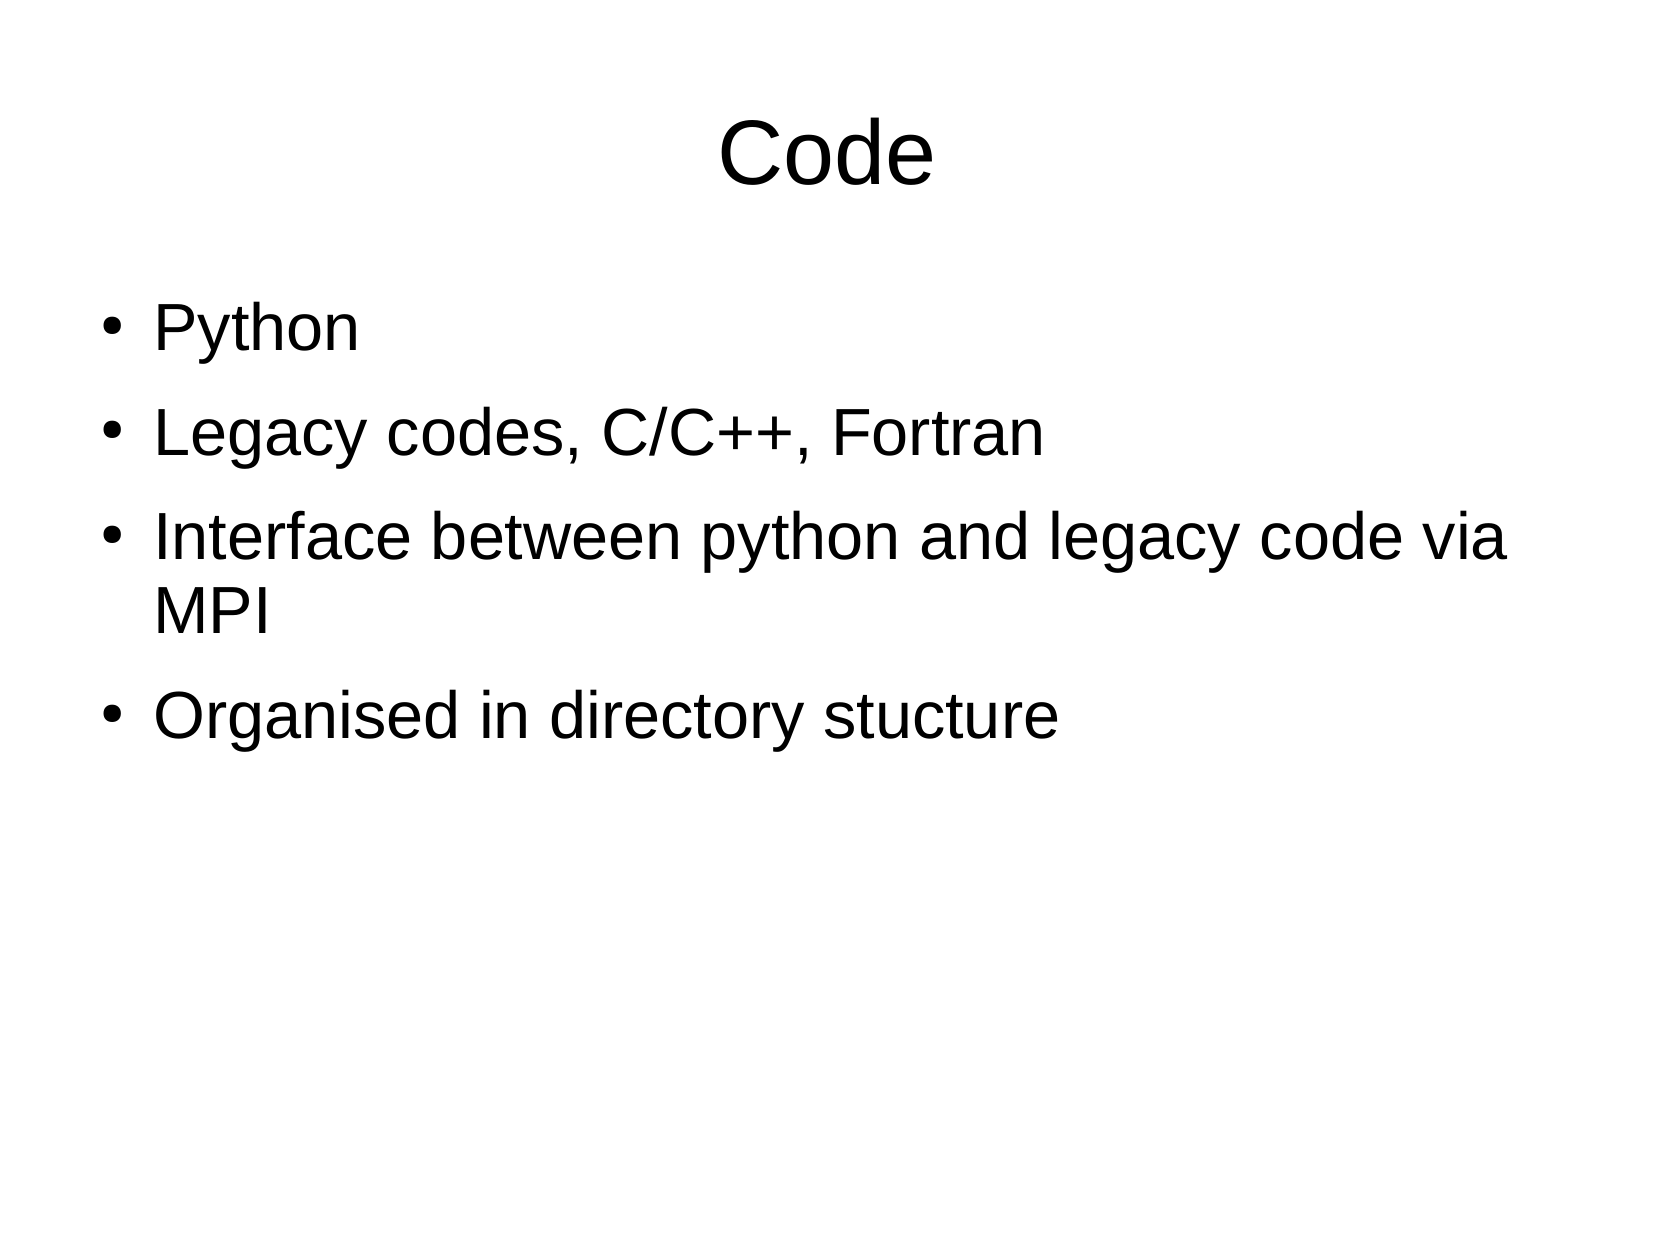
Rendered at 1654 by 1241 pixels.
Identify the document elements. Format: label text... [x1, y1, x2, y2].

list Python Legacy codes, C/C++, Fortran Interface between python and legacy code via MPI Organised in directory stucture [82, 290, 1571, 1094]
title Code [82, 49, 1571, 257]
